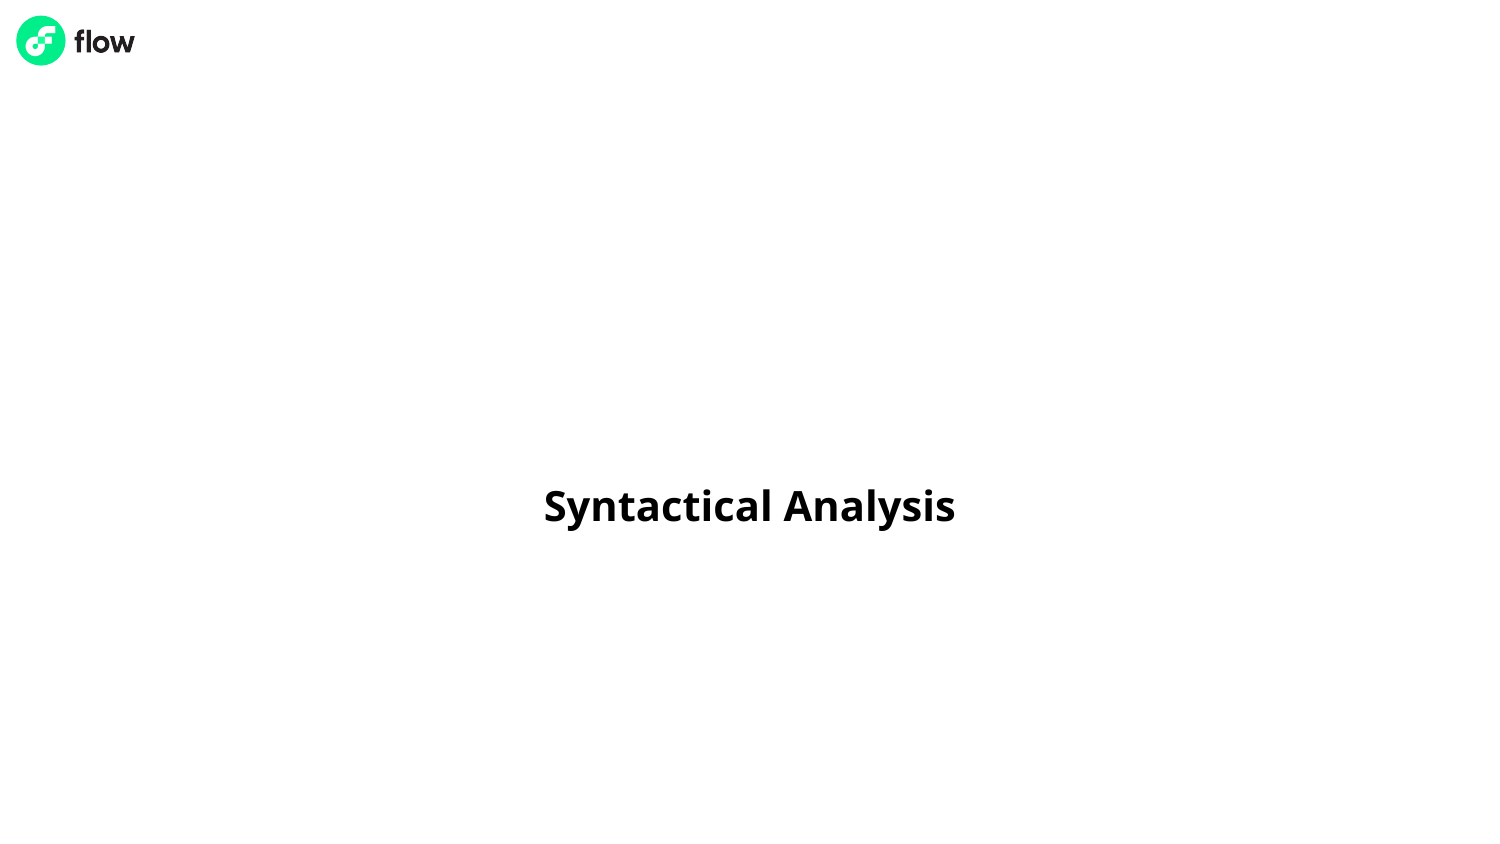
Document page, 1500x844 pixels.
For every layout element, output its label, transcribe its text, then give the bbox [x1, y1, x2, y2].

subtitle Syntactical Analysis [51, 464, 1449, 595]
picture [14, 14, 137, 67]
